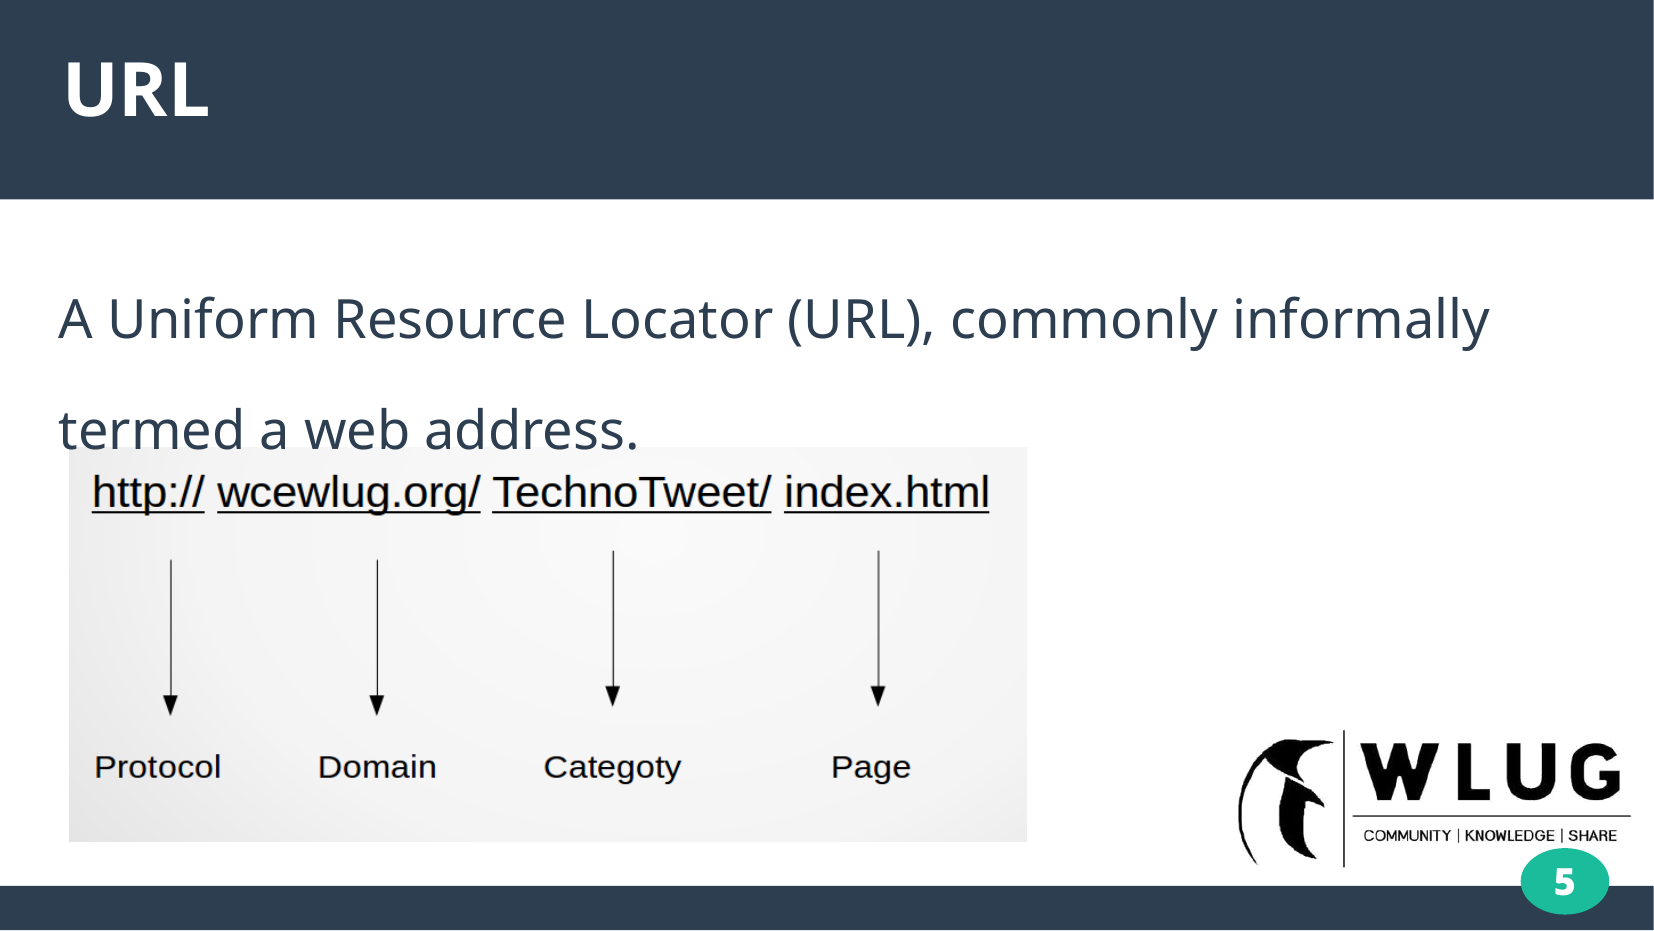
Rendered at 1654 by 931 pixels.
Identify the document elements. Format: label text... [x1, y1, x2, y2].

text_box URL [47, 28, 596, 154]
picture [1211, 720, 1645, 875]
subtitle A Uniform Resource Locator (URL), commonly informally termed a web address. [59, 243, 1595, 864]
